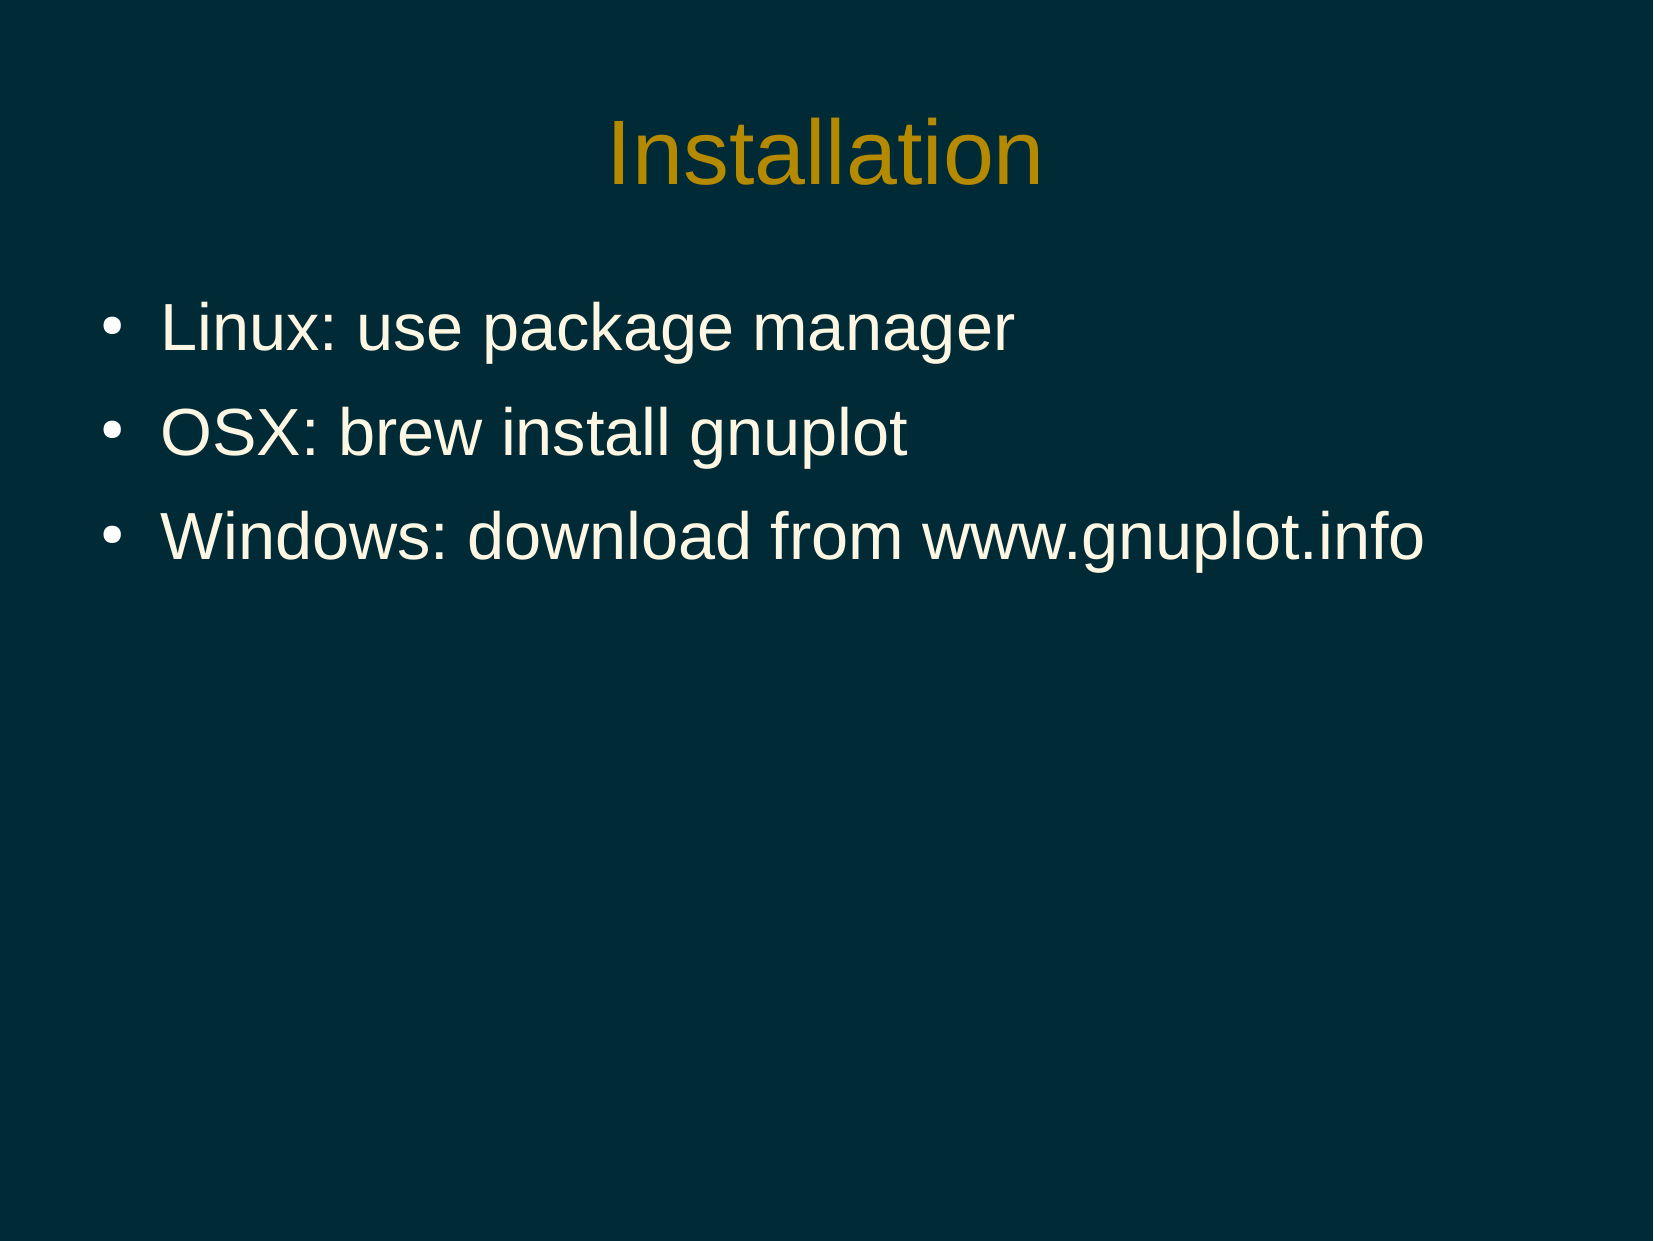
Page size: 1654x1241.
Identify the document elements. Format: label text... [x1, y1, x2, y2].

list Linux: use package manager OSX: brew install gnuplot Windows: download from www.gnuplot.info [82, 290, 1571, 1010]
title Installation [82, 49, 1571, 257]
